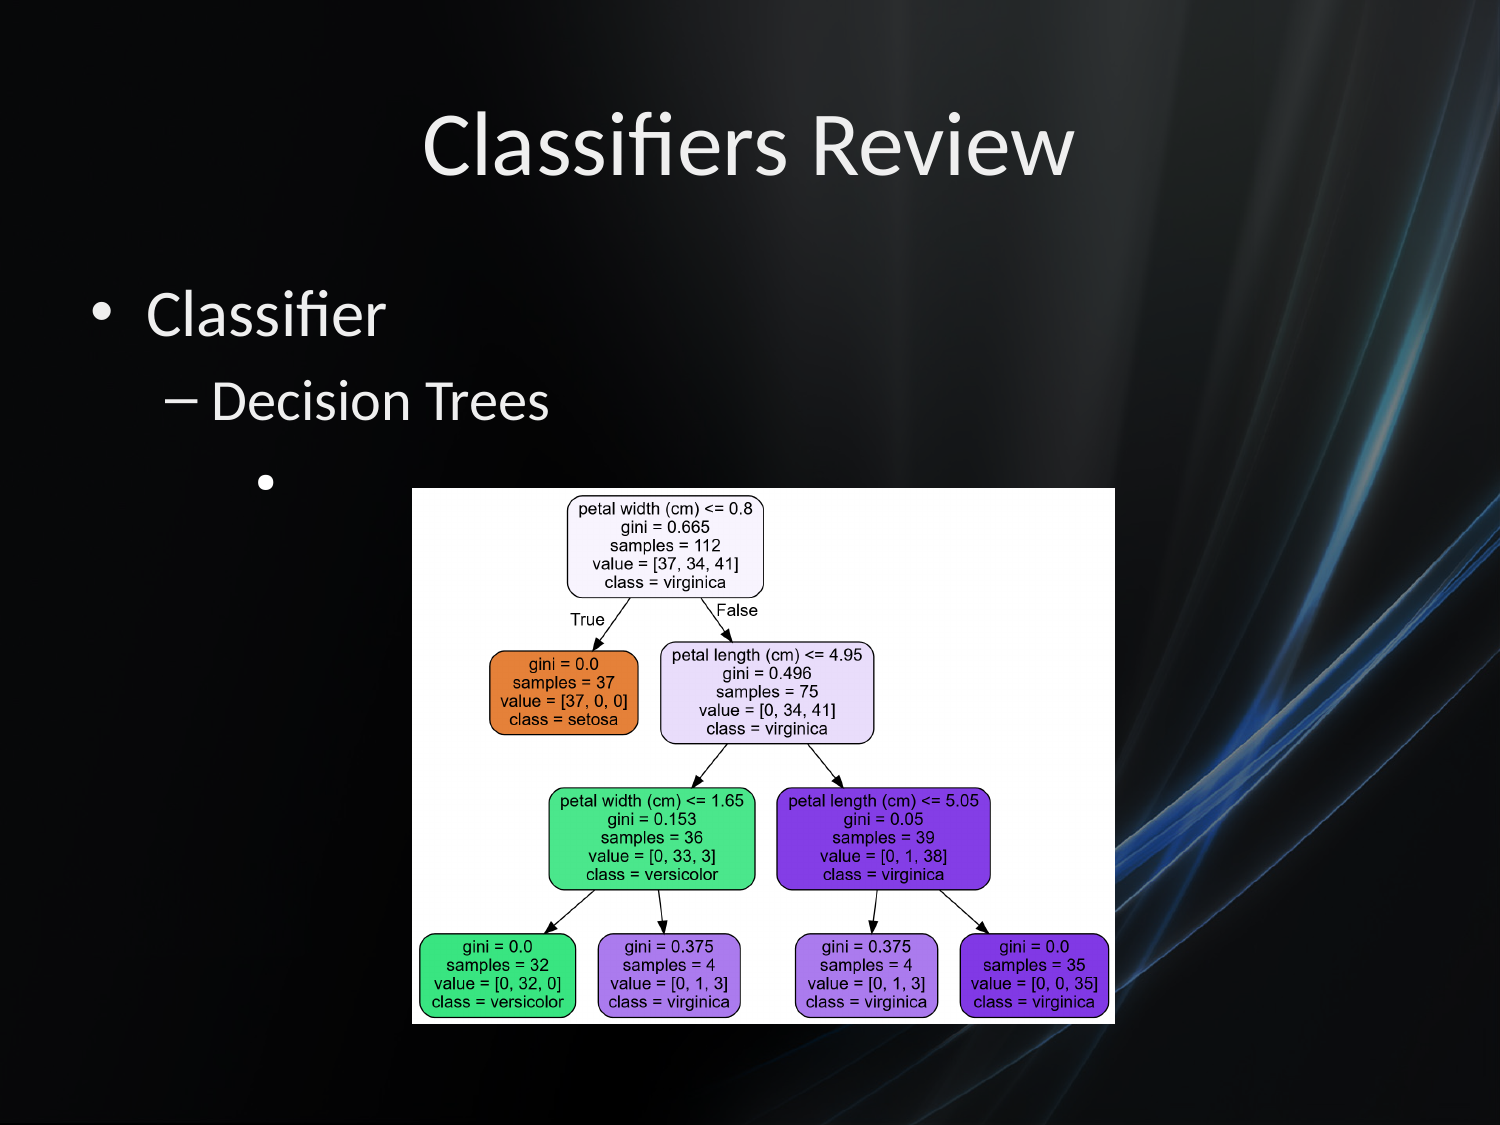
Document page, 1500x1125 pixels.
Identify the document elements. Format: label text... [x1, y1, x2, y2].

list Classifier Decision Trees [75, 262, 1425, 1005]
picture [0, 0, 1500, 1125]
title Classifiers Review [75, 45, 1425, 233]
